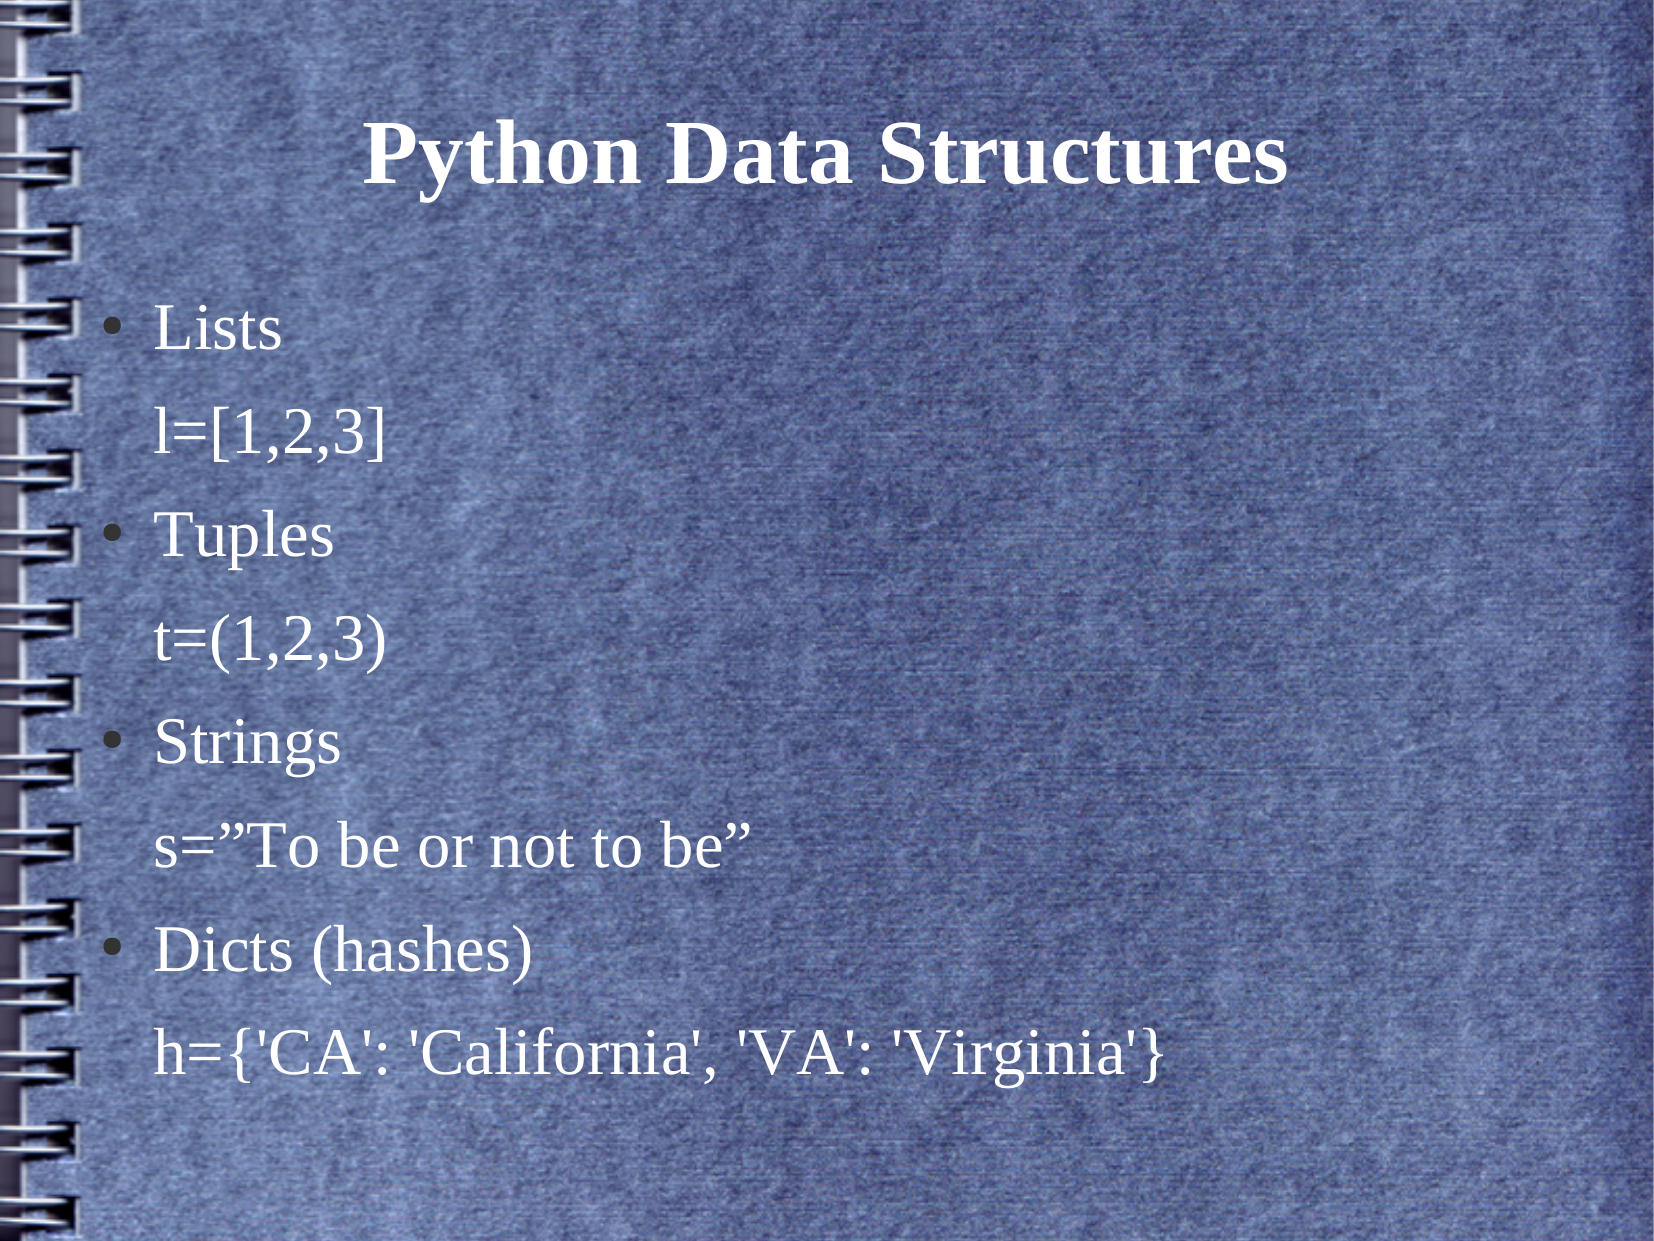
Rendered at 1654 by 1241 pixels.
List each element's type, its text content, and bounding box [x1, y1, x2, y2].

title Python Data Structures [82, 49, 1571, 257]
list Lists l=[1,2,3] Tuples t=(1,2,3) Strings s=”To be or not to be” Dicts (hashes) h={'CA': 'California', 'VA': 'Virginia'} [82, 290, 1571, 1109]
picture [0, 0, 1654, 1241]
